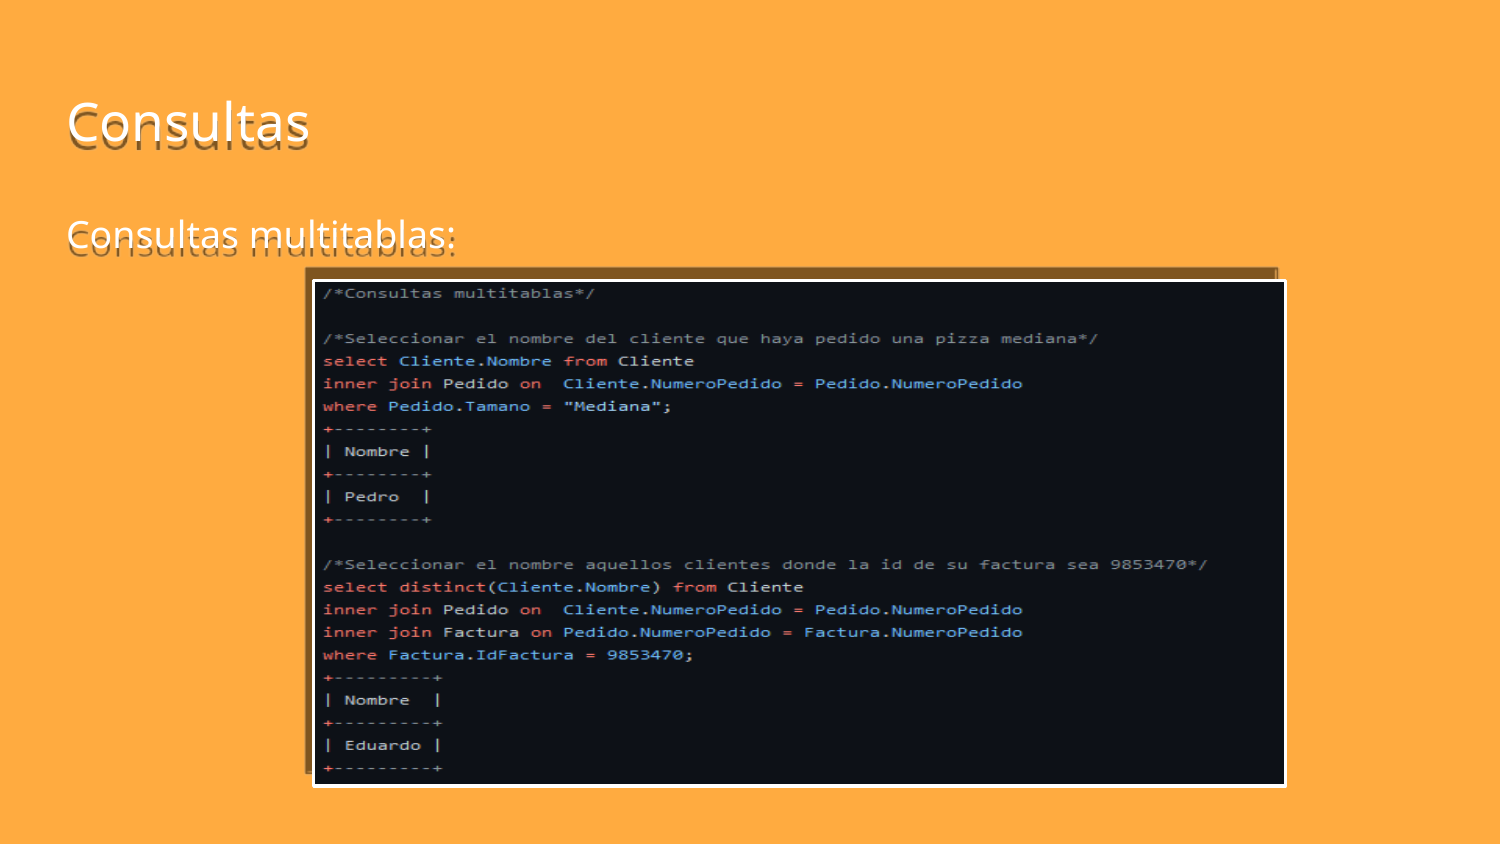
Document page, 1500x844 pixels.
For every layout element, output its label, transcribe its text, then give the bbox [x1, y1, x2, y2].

title Consultas [51, 72, 1449, 167]
picture [315, 281, 1284, 785]
list Consultas multitablas: [51, 189, 1449, 750]
